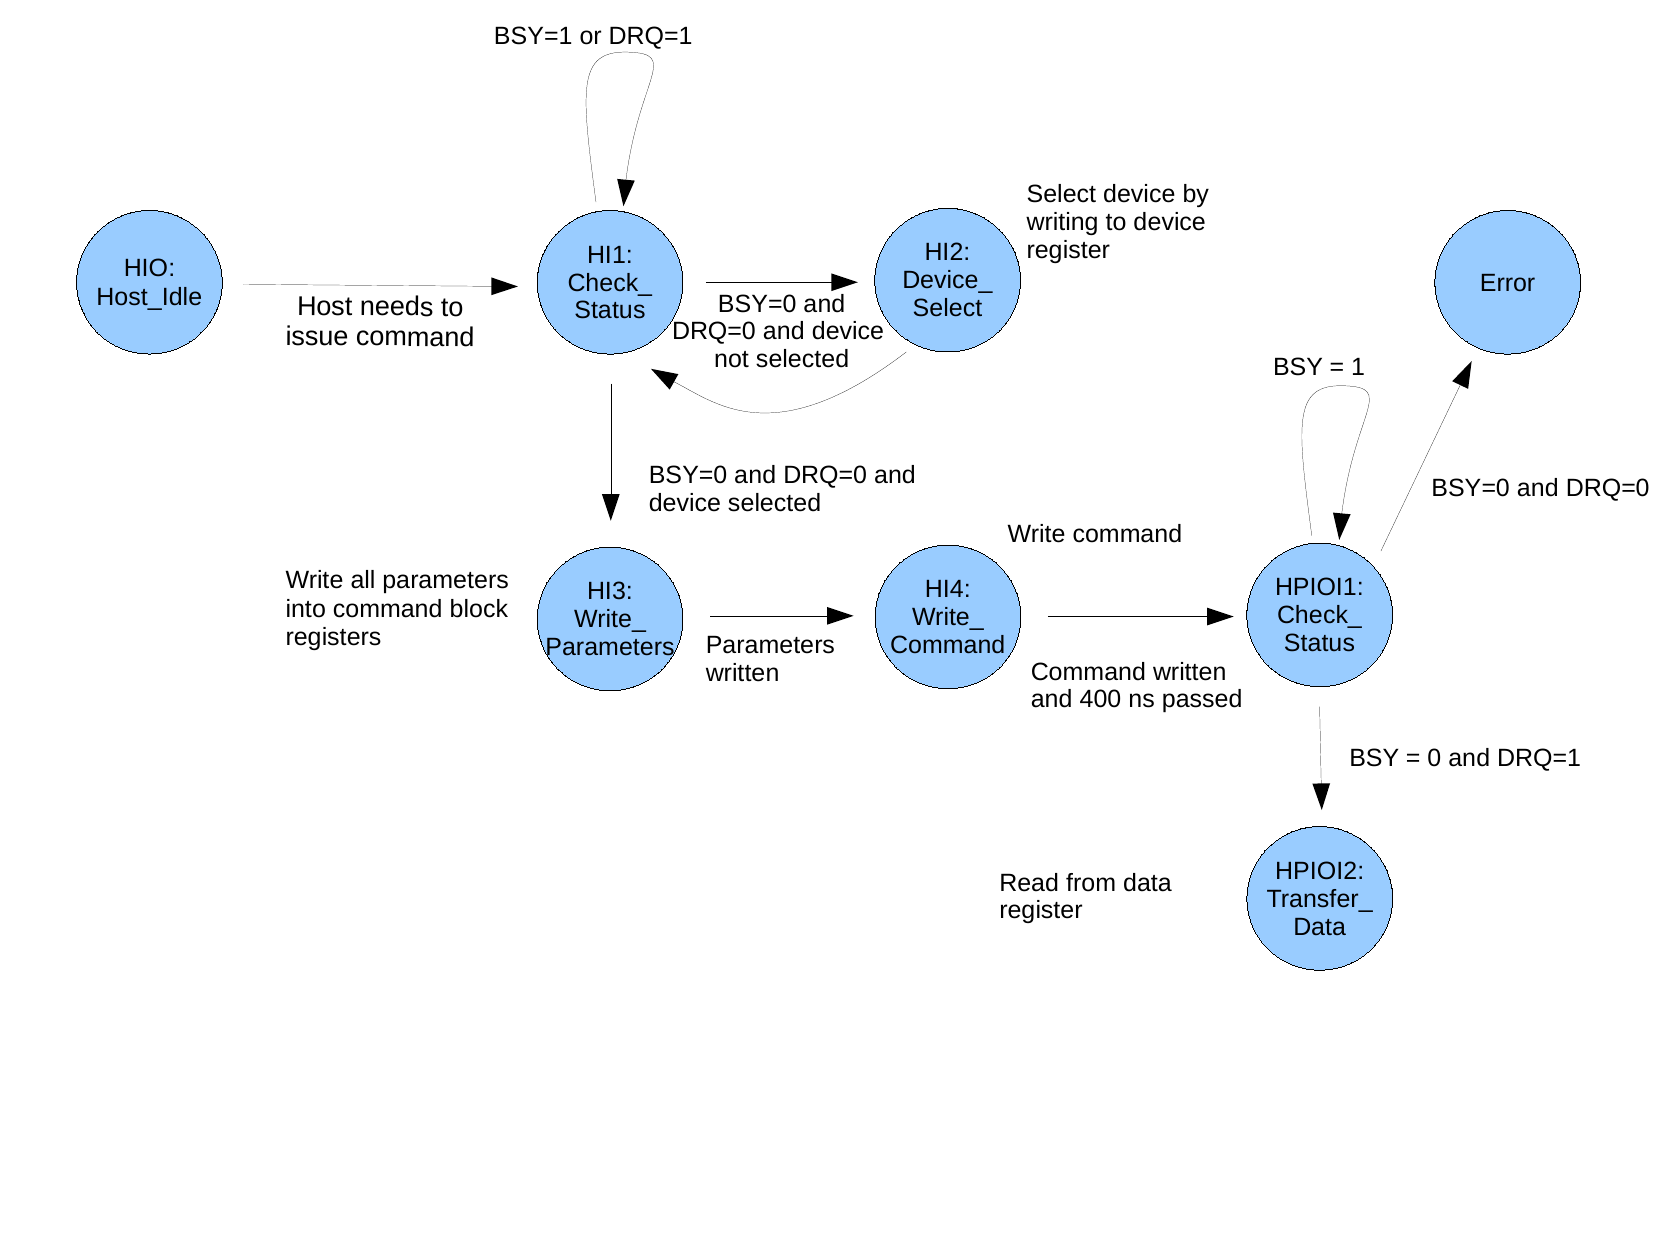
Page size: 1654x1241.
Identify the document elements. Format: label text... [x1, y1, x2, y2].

text_box HIO: Host_Idle [76, 210, 223, 355]
text_box Write command [992, 512, 1251, 556]
text_box BSY = 1 [1258, 345, 1578, 389]
text_box Error [1434, 210, 1581, 355]
text_box Select device by writing to device register [1011, 172, 1270, 272]
text_box HI4: Write_ Command [875, 545, 1021, 655]
text_box Write all parameters into command block registers [270, 558, 529, 658]
text_box HI2: Device_ Select [874, 208, 1021, 352]
text_box BSY=1 or DRQ=1 [479, 14, 799, 57]
text_box HI3: Write_ Parameters [537, 547, 683, 691]
text_box BSY = 0 and DRQ=1 [1334, 736, 1654, 780]
text_box HI1: Check_ Status [537, 210, 683, 355]
text_box HPIOI1: Check_ Status [1246, 543, 1393, 687]
text_box BSY=0 and DRQ=0 [1416, 466, 1654, 509]
text_box Command written and 400 ns passed [1016, 649, 1274, 721]
text_box Parameters written [691, 623, 1010, 695]
text_box BSY=0 and DRQ=0 and device selected [634, 453, 953, 525]
text_box HPIOI2: Transfer_ Data [1246, 826, 1393, 971]
text_box Read from data register [984, 860, 1243, 932]
